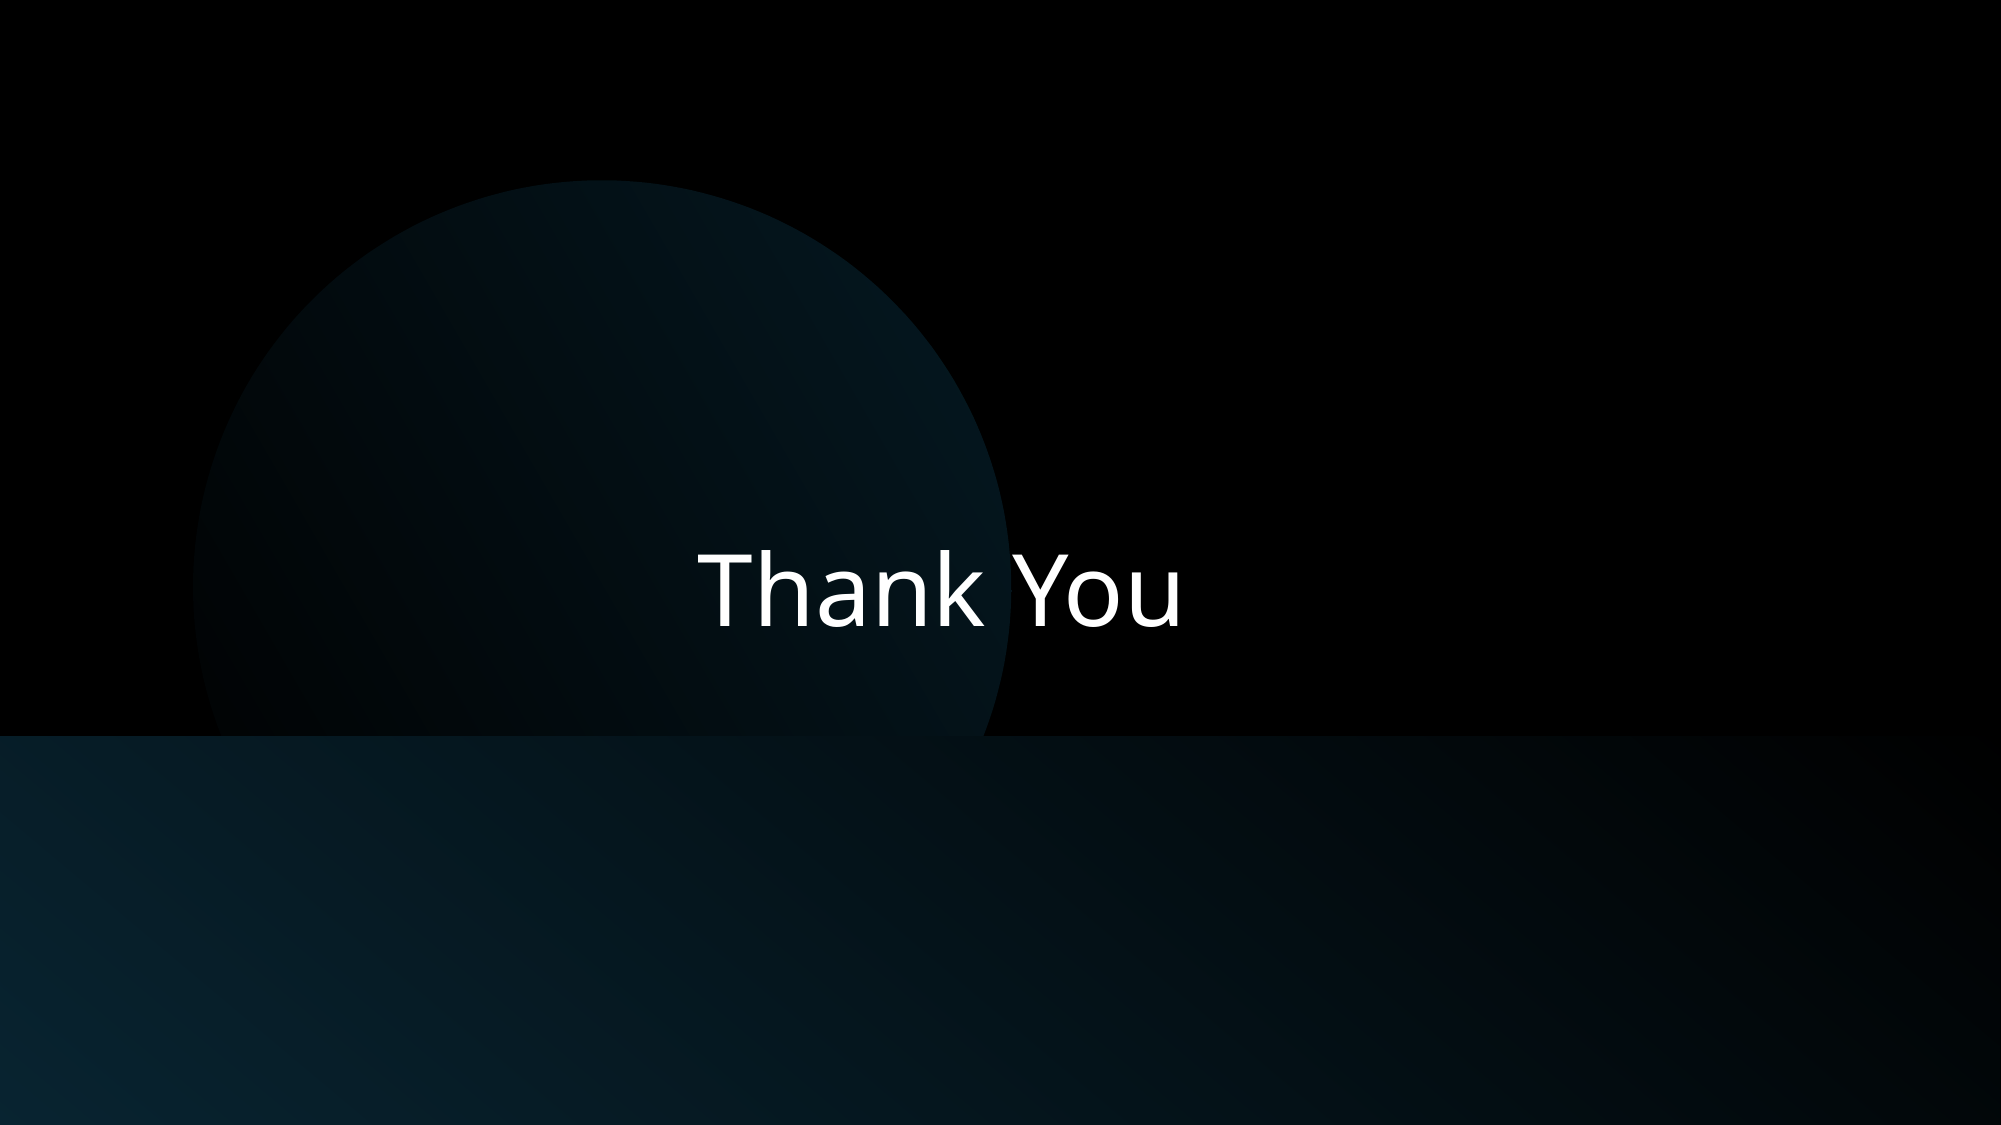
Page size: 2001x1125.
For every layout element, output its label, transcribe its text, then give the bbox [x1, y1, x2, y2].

text_box [0, 0, 2000, 1125]
title Thank You [682, 134, 1785, 656]
